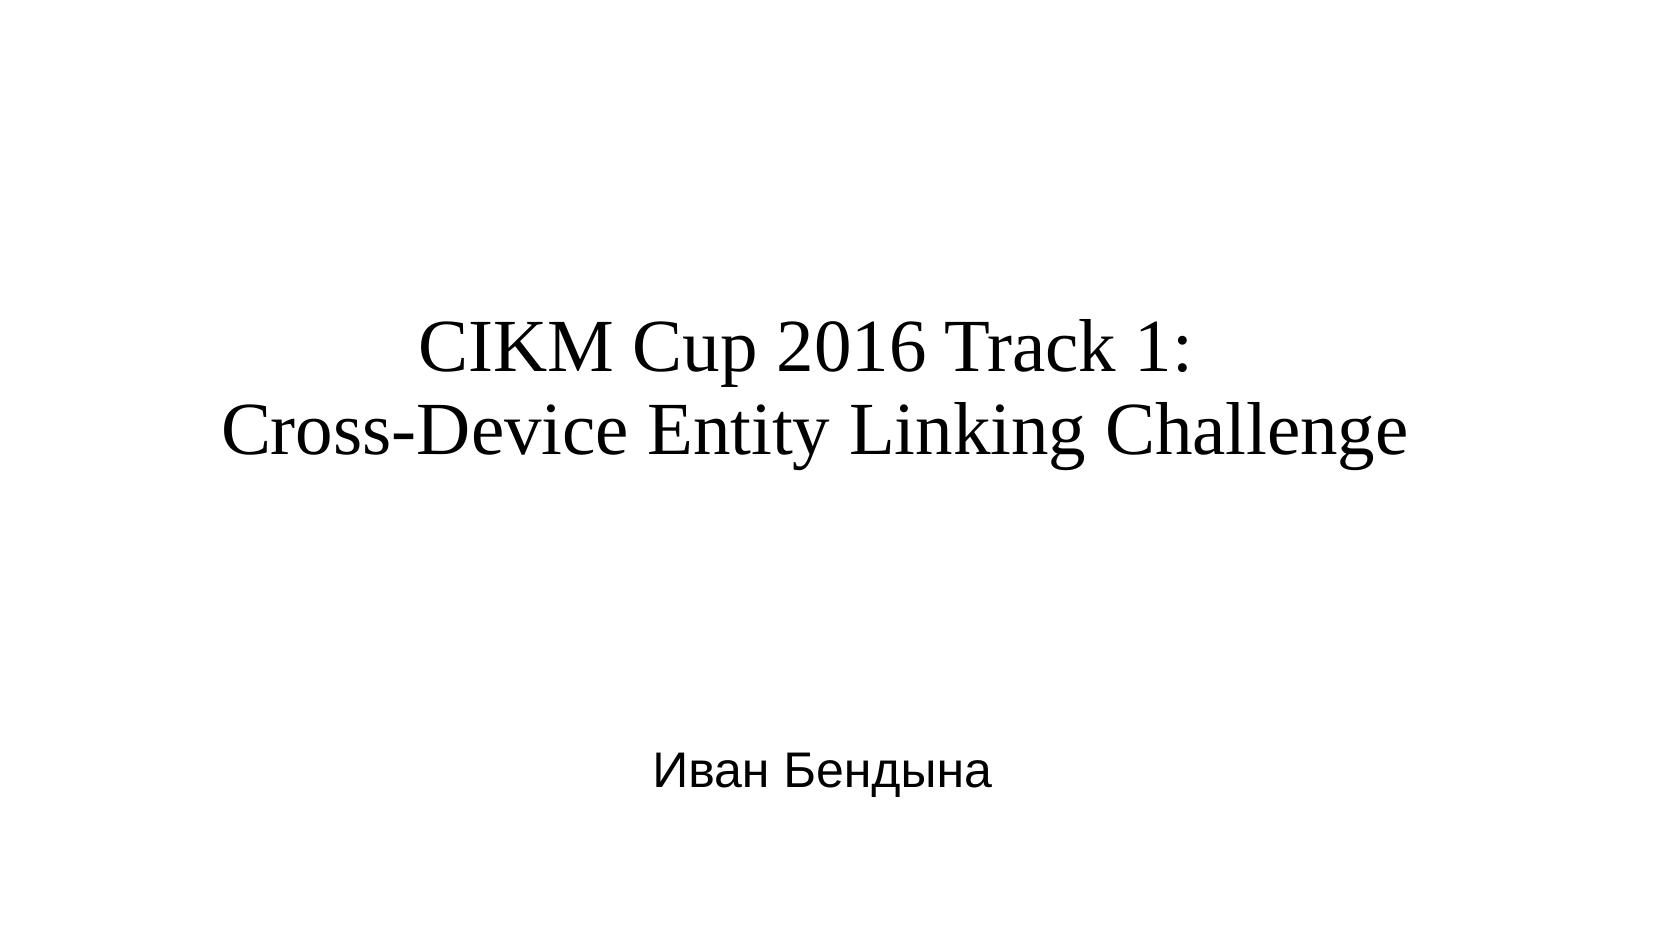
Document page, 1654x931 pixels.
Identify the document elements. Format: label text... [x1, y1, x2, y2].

text_box Иван Бендына [637, 735, 1007, 807]
text_box CIKM Cup 2016 Track 1: Cross-Device Entity Linking Challenge [206, 297, 1441, 479]
